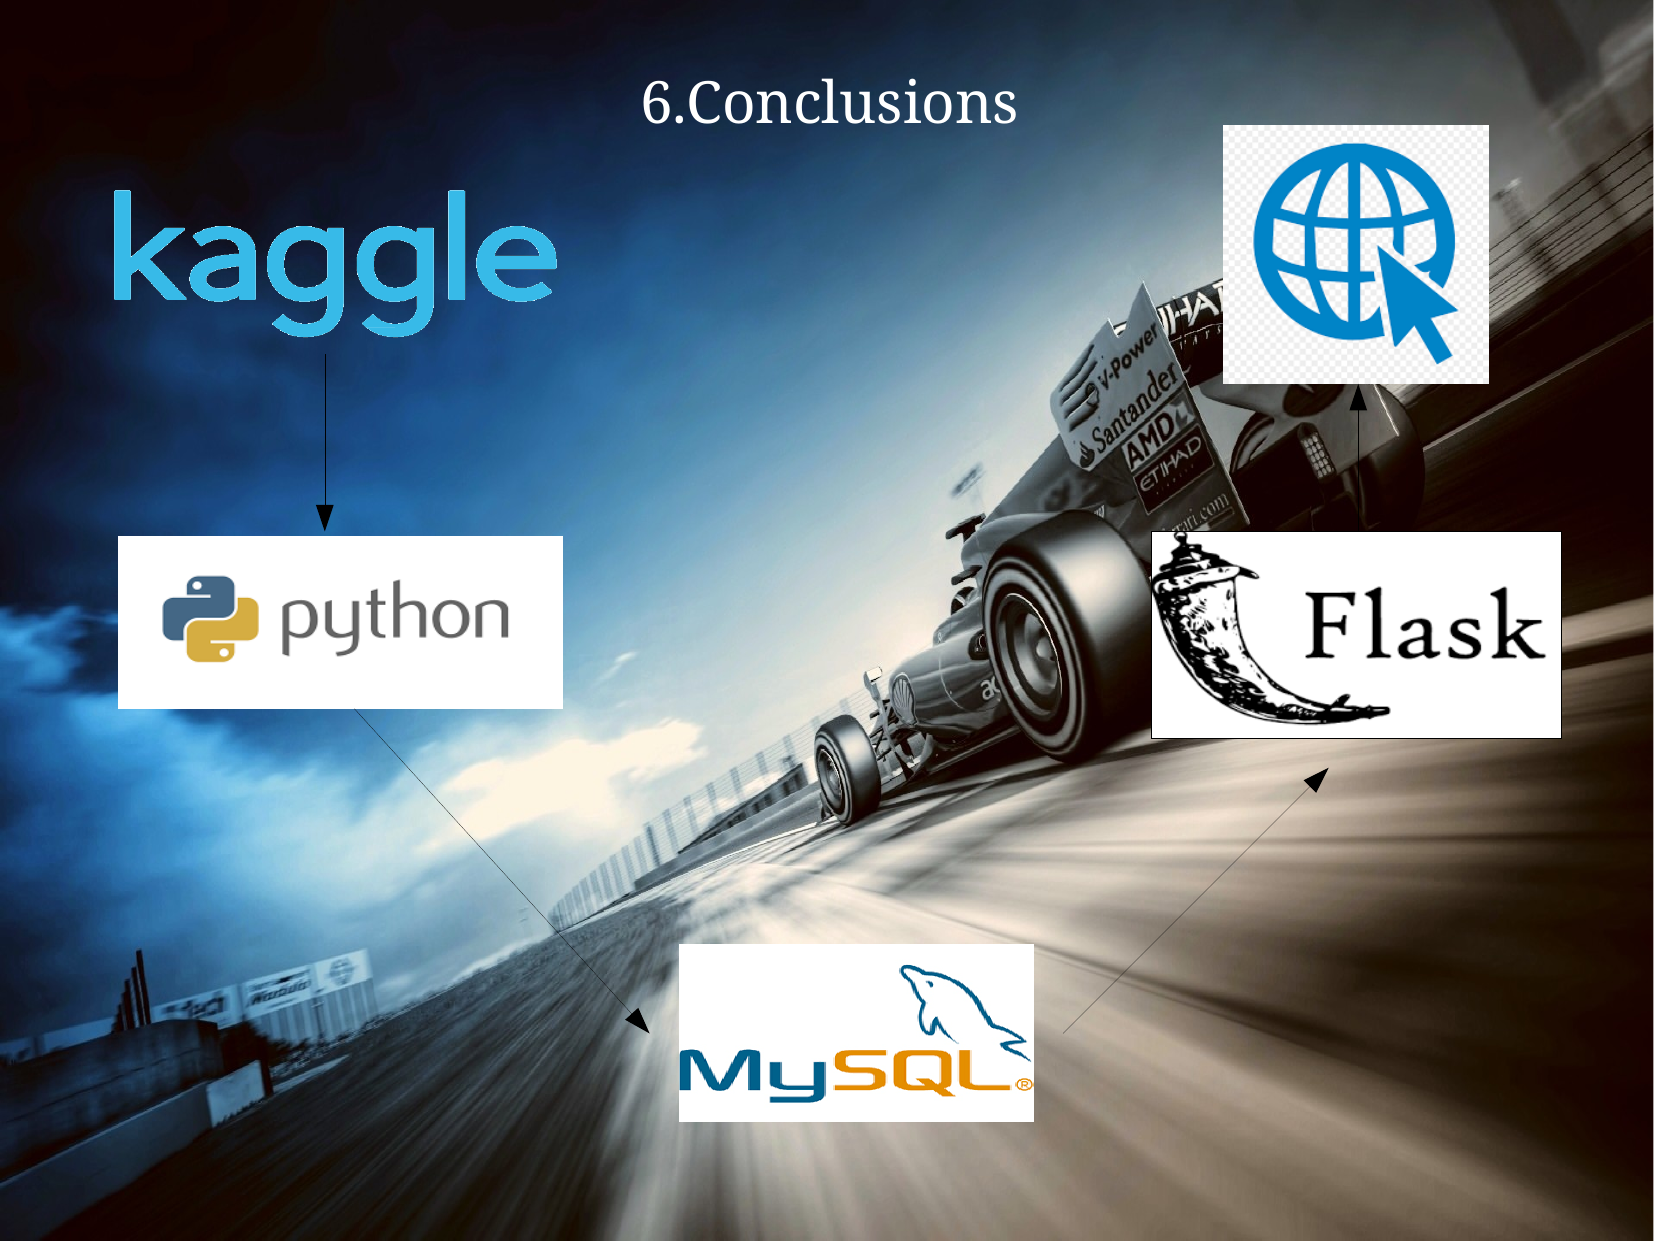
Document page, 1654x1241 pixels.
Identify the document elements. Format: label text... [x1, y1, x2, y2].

text_box 6.Conclusions [300, 54, 1360, 145]
picture [0, 0, 1654, 1241]
